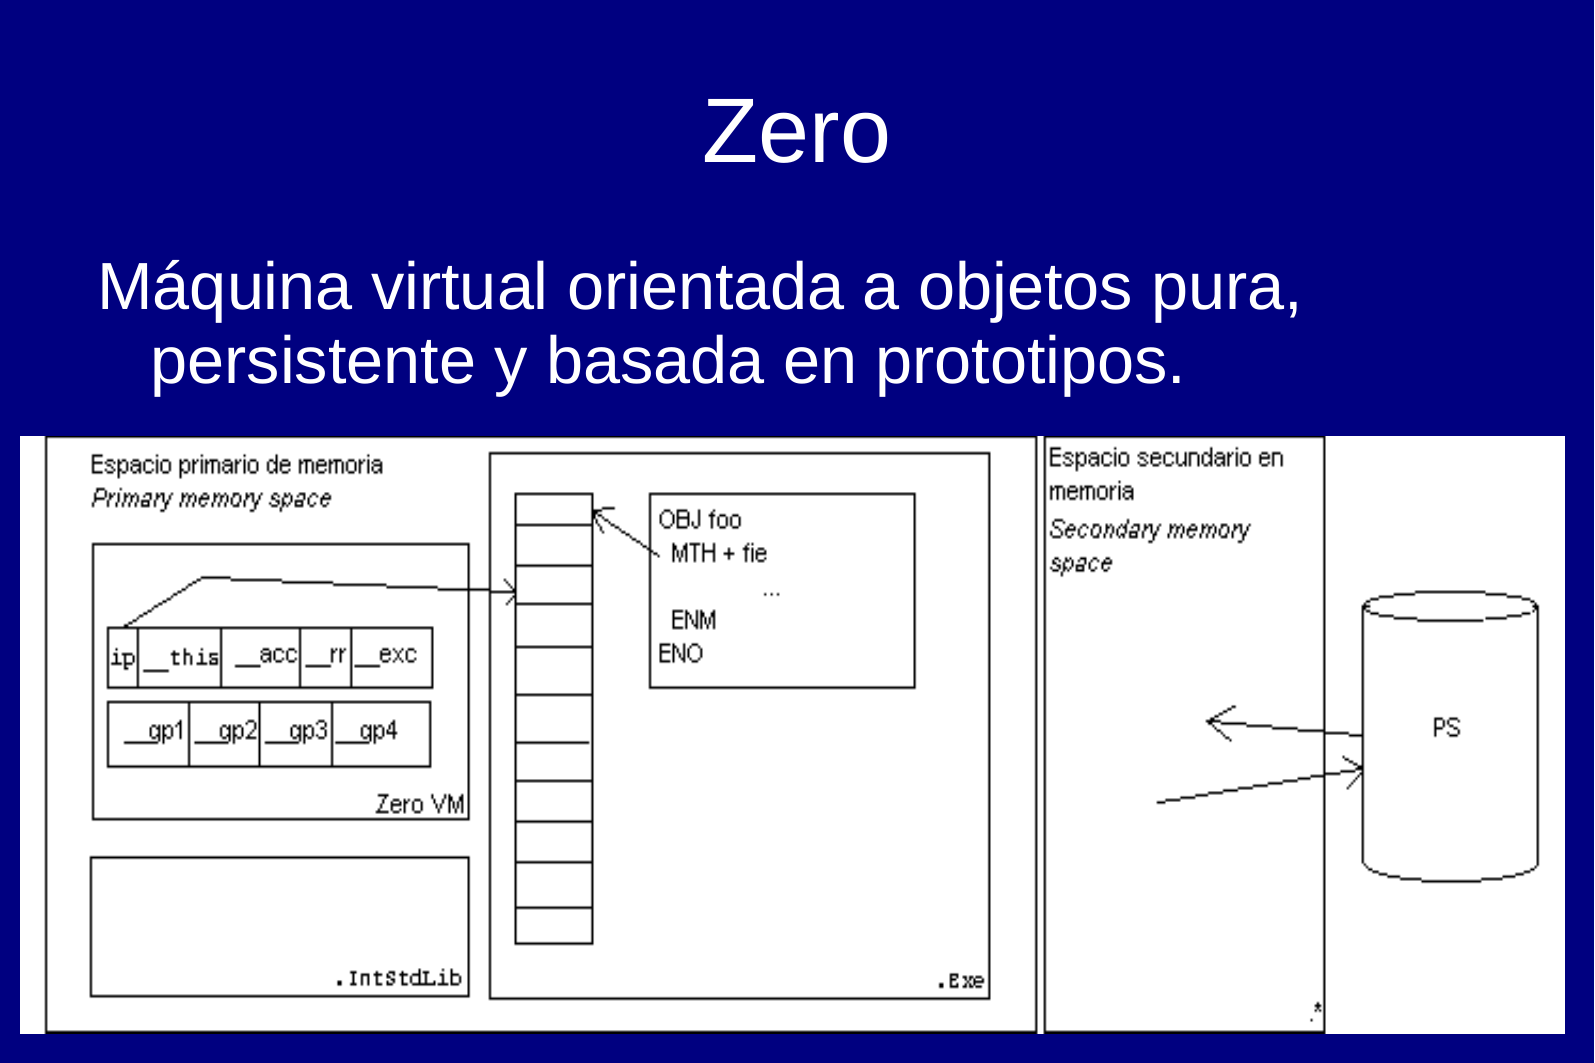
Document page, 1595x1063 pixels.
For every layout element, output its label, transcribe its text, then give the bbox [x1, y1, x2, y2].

list Máquina virtual orientada a objetos pura, persistente y basada en prototipos. [79, 248, 1515, 436]
picture [20, 436, 1565, 1034]
title Zero [79, 42, 1515, 220]
